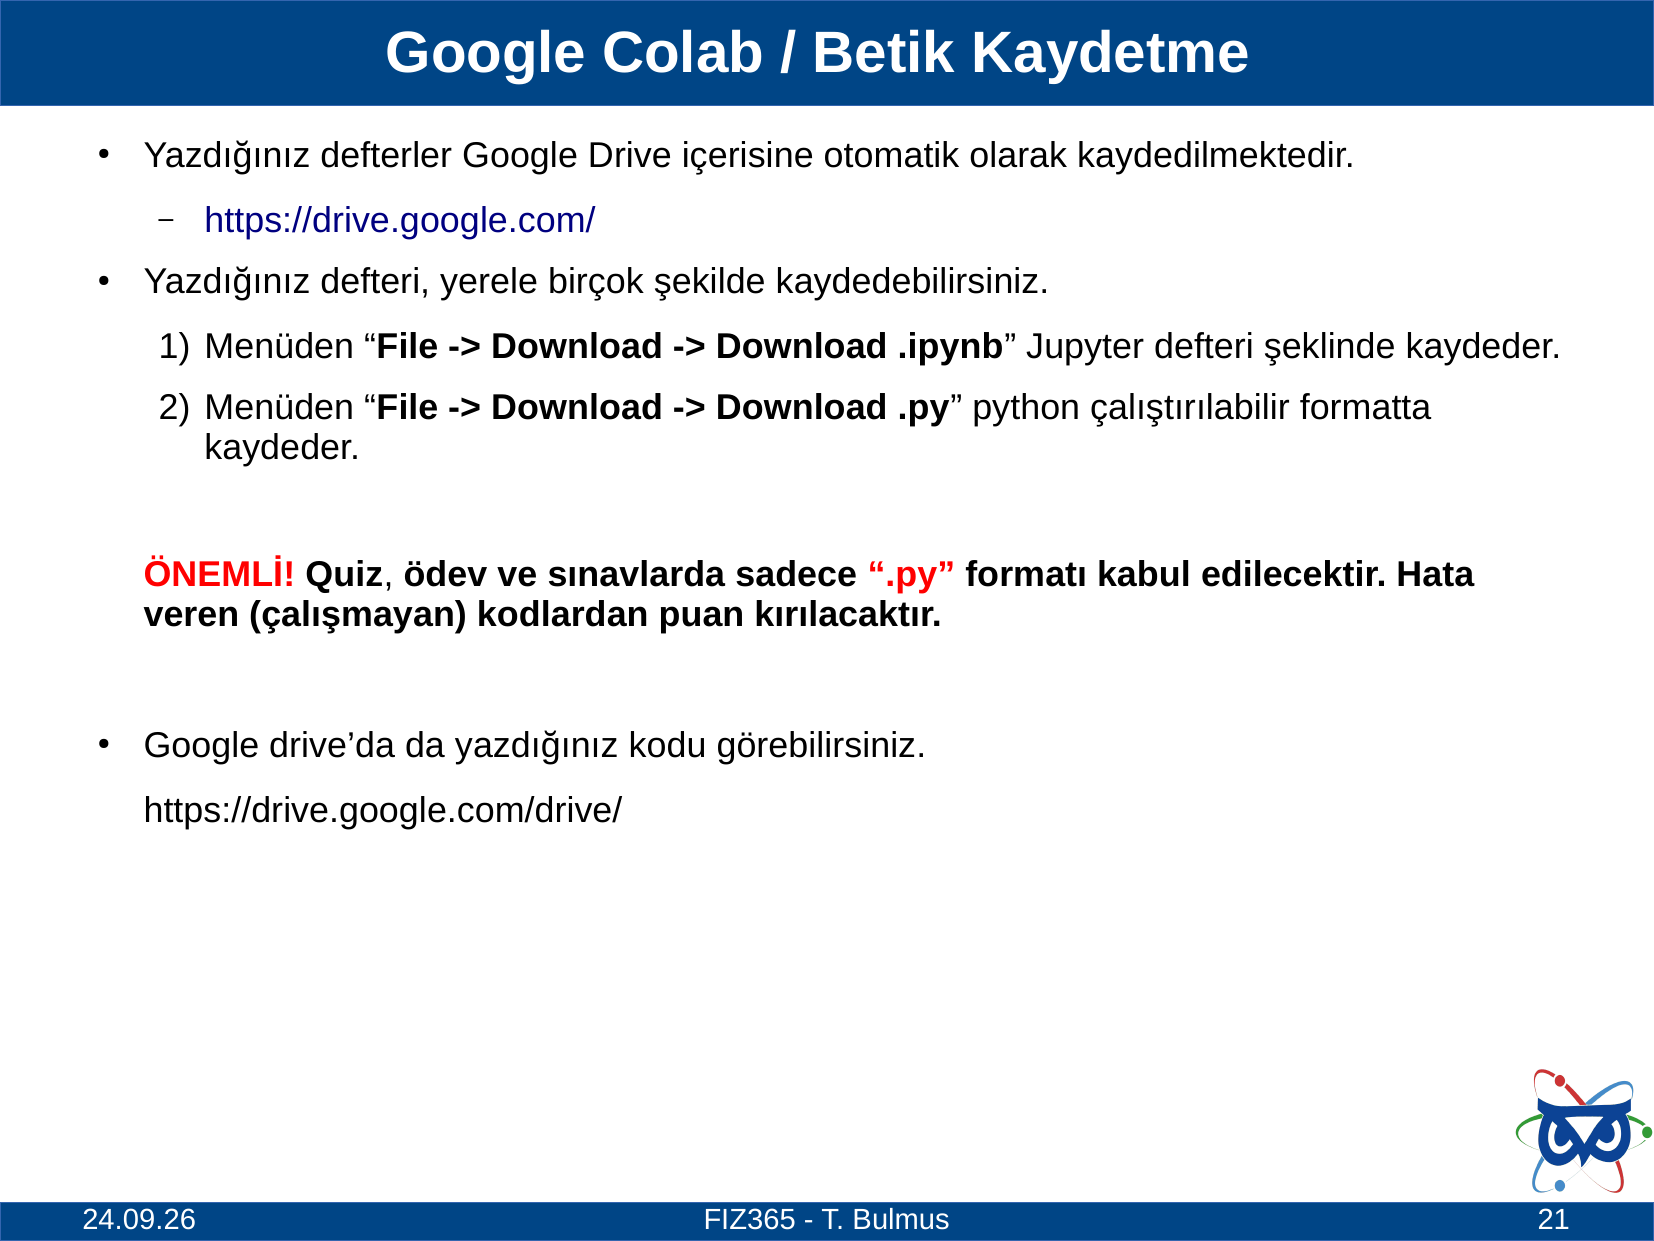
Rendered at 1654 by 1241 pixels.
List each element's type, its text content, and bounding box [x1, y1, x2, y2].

title Google Colab / Betik Kaydetme [0, 0, 1653, 106]
list Yazdığınız defterler Google Drive içerisine otomatik olarak kaydedilmektedir. https://drive.google.com/ Yazdığınız defteri, yerele birçok şekilde kaydedebilirsiniz. Menüden “File -> Download -> Download .ipynb” Jupyter defteri şeklinde kaydeder. Menüden “File -> Download -> Download .py” python çalıştırılabilir formatta kaydeder. ÖNEMLİ! Quiz, ödev ve sınavlarda sadece “.py” formatı kabul edilecektir. Hata veren (çalışmayan) kodlardan puan kırılacaktır. Google drive’da da yazdığınız kodu görebilirsiniz. https://drive.google.com/drive/ [82, 134, 1571, 855]
picture [1514, 1061, 1653, 1201]
